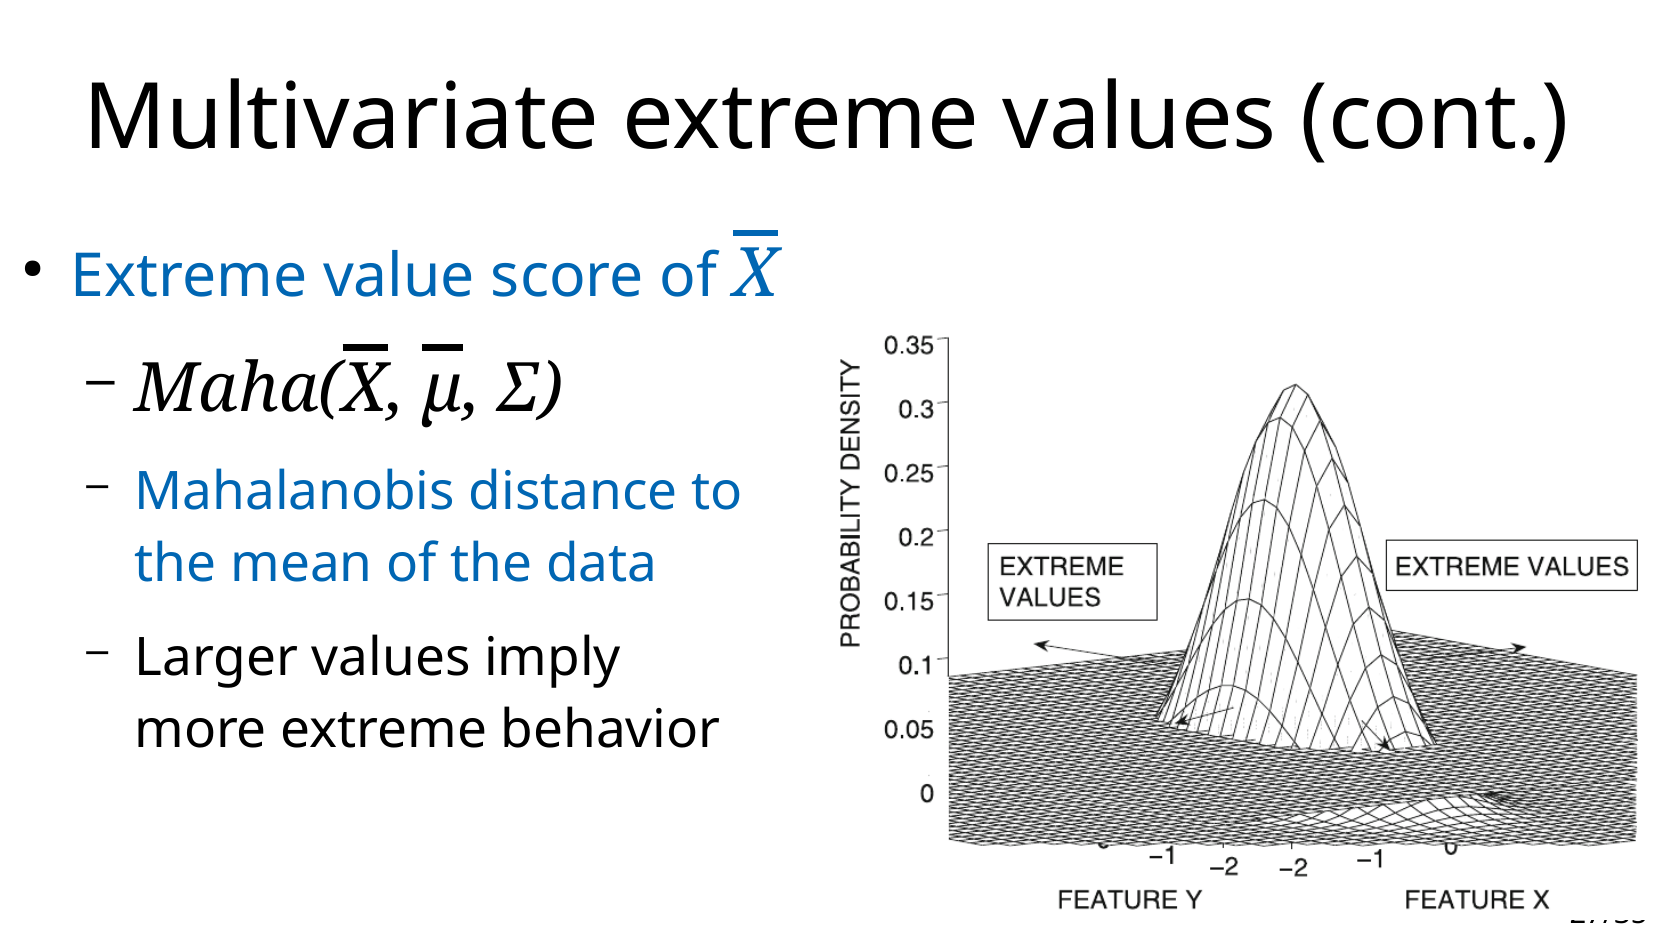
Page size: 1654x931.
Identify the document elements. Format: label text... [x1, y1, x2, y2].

list Extreme value score of X Maha(X, μ, Σ) Mahalanobis distance to the mean of the data Larger values imply more extreme behavior [5, 223, 1495, 763]
title Multivariate extreme values (cont.) [82, 1, 1571, 226]
picture [820, 301, 1654, 920]
